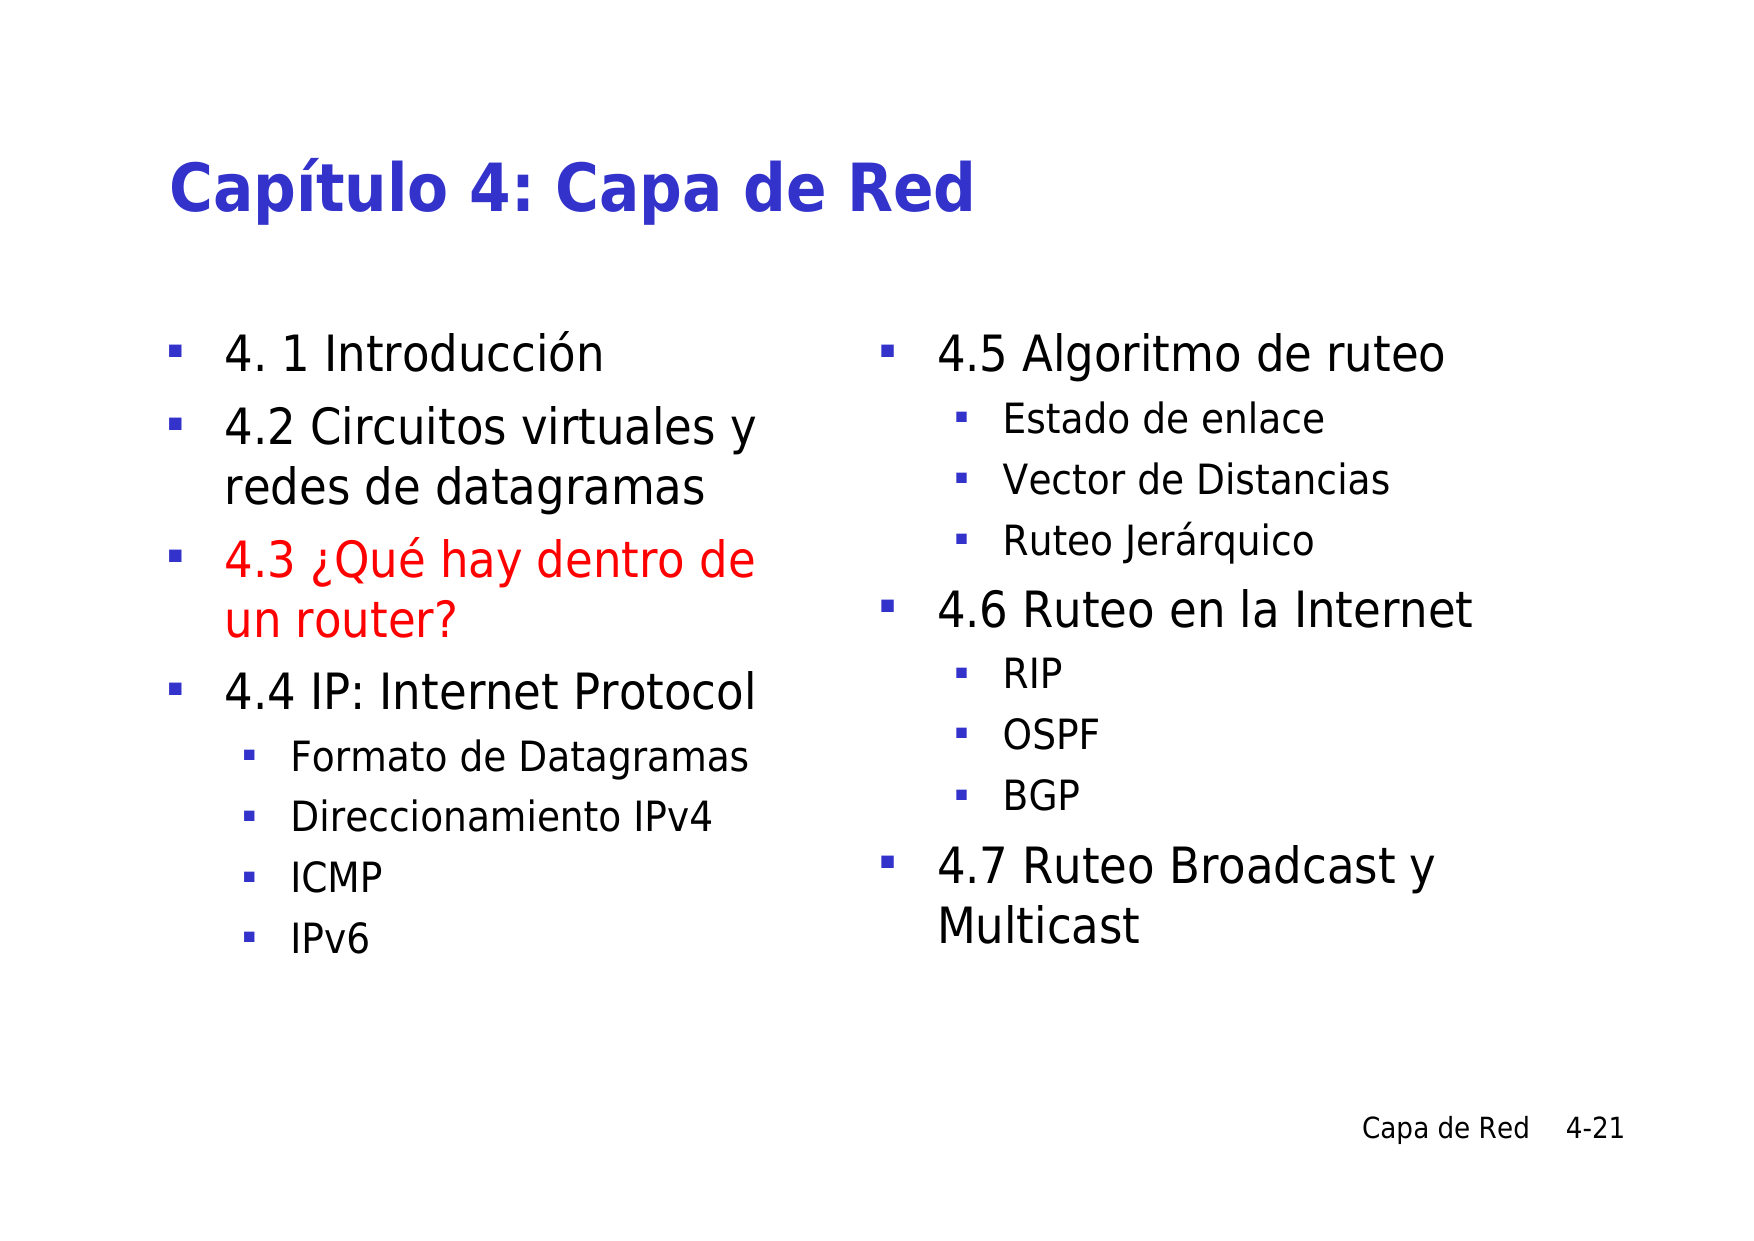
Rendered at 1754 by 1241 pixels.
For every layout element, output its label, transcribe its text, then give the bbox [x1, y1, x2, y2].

title Capítulo 4: Capa de Red [154, 82, 1545, 297]
list 4. 1 Introducción 4.2 Circuitos virtuales y redes de datagramas 4.3 ¿Qué hay dentro de un router? 4.4 IP: Internet Protocol Formato de Datagramas Direccionamiento IPv4 ICMP IPv6 [154, 320, 833, 978]
list 4.5 Algoritmo de ruteo Estado de enlace Vector de Distancias Ruteo Jerárquico 4.6 Ruteo en la Internet RIP OSPF BGP 4.7 Ruteo Broadcast y Multicast [866, 320, 1545, 1039]
